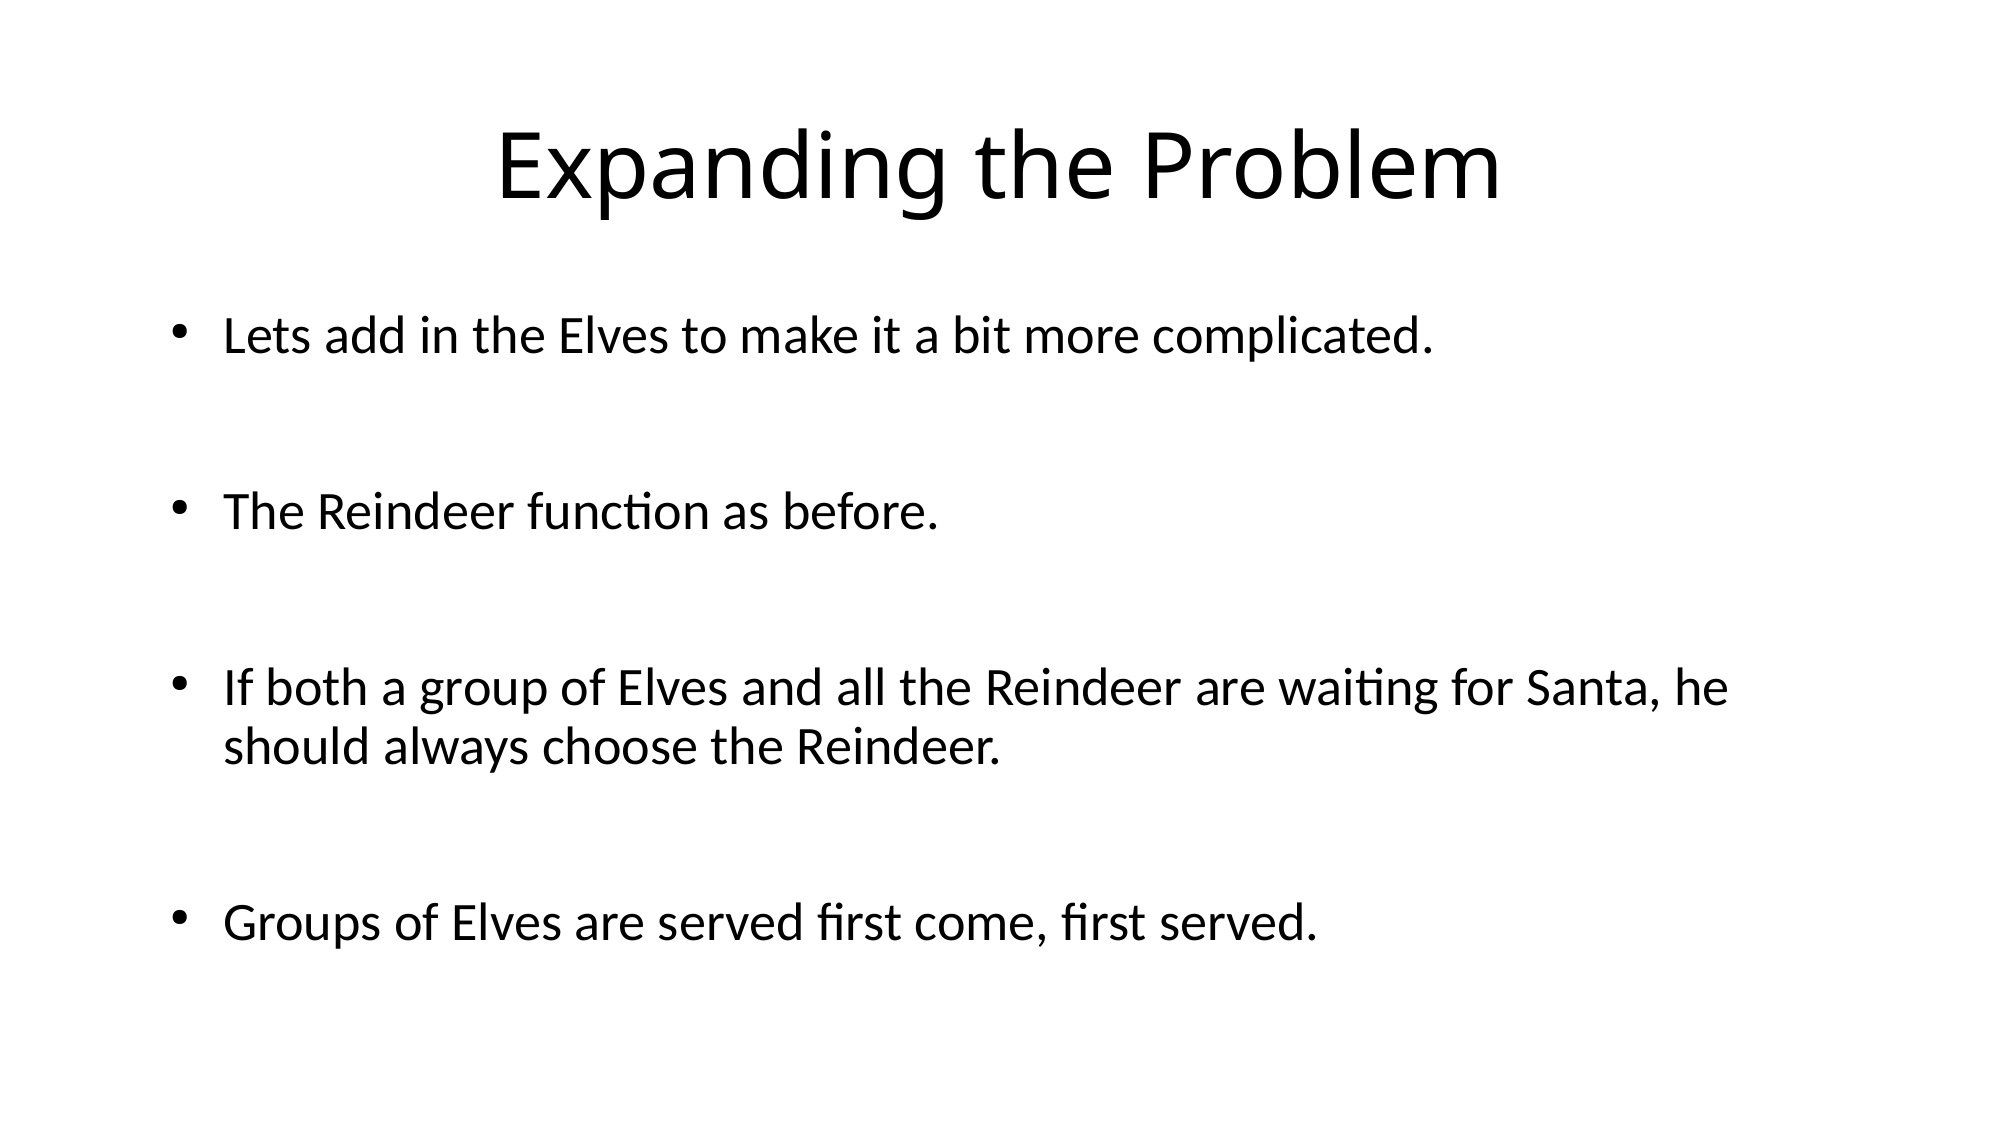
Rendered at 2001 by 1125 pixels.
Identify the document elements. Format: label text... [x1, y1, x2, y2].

title Expanding the Problem [137, 59, 1863, 278]
list Lets add in the Elves to make it a bit more complicated. The Reindeer function as before. If both a group of Elves and all the Reindeer are waiting for Santa, he should always choose the Reindeer. Groups of Elves are served first come, first served. [137, 299, 1863, 1014]
